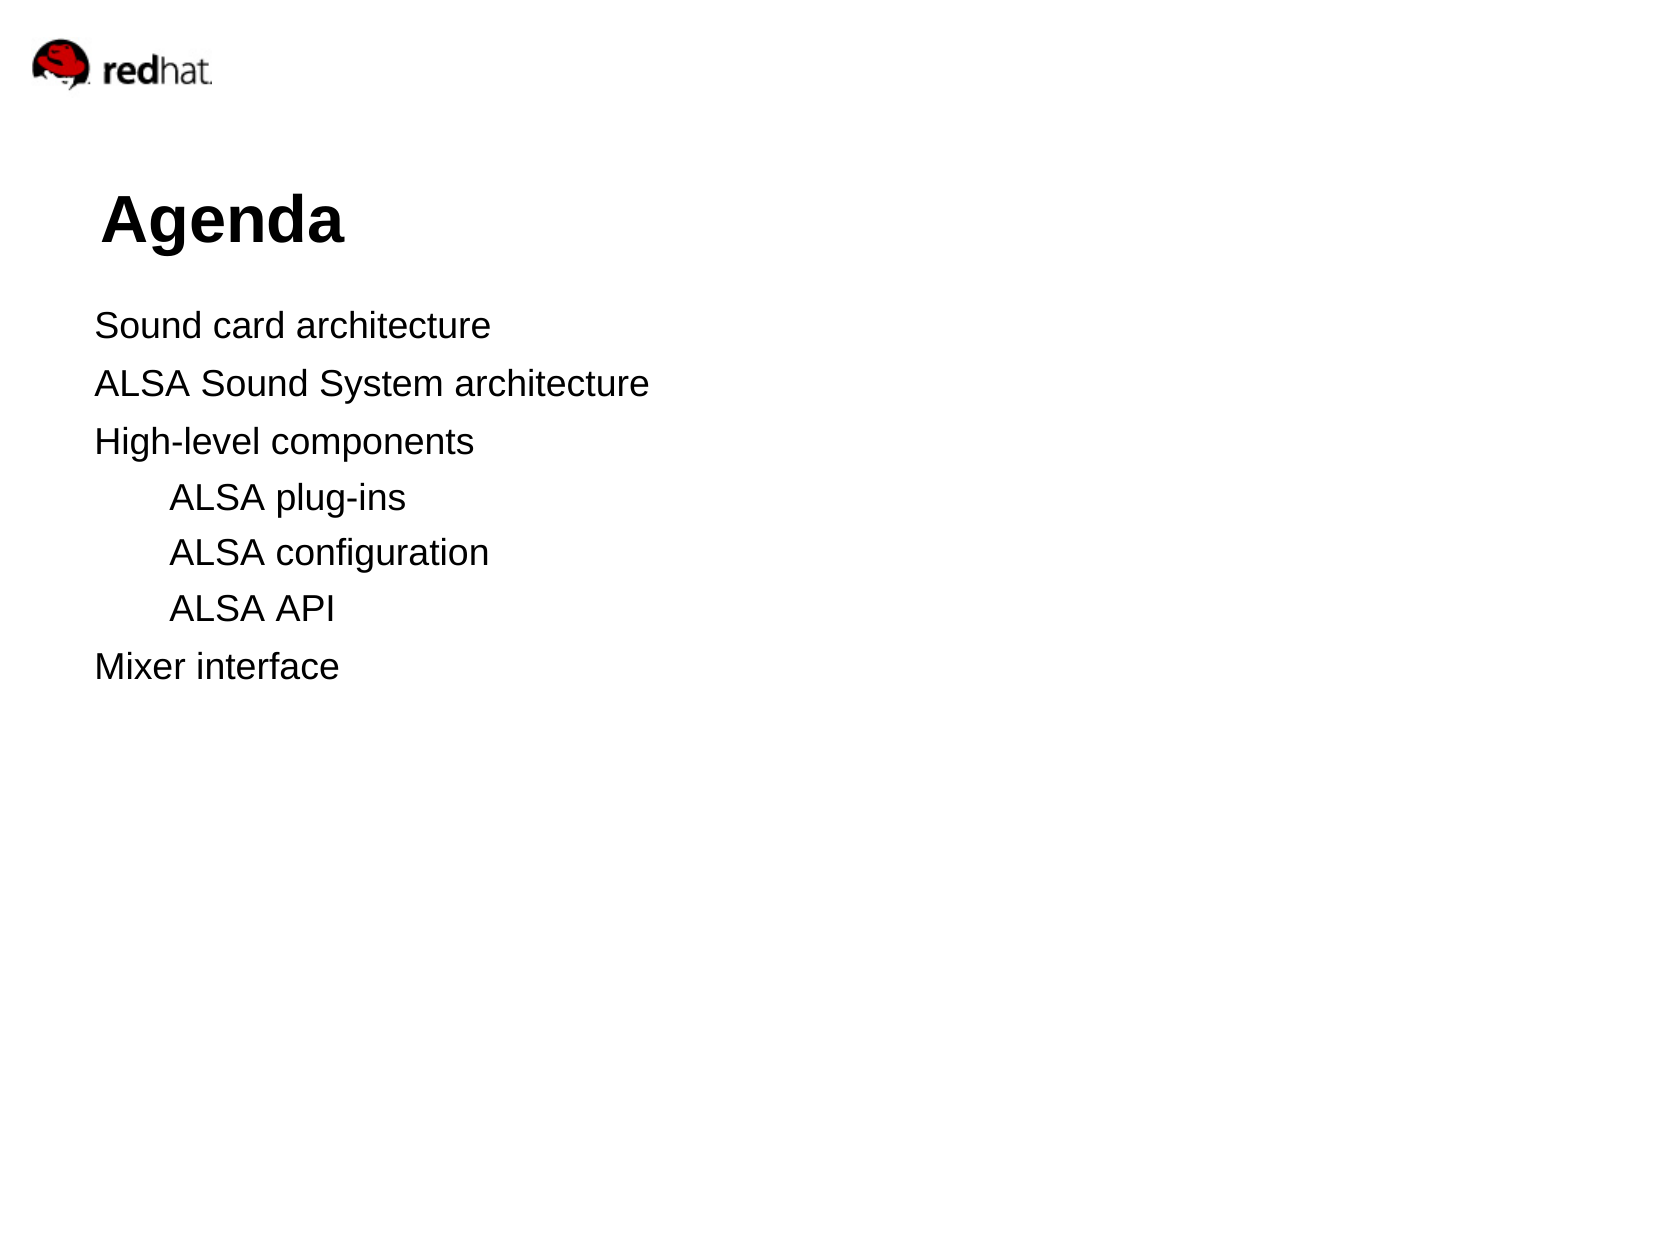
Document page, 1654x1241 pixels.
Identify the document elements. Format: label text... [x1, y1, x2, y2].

list Sound card architecture ALSA Sound System architecture High-level components ALSA plug-ins ALSA configuration ALSA API Mixer interface [94, 304, 1500, 1174]
picture [31, 37, 212, 98]
title Agenda [100, 164, 1506, 275]
